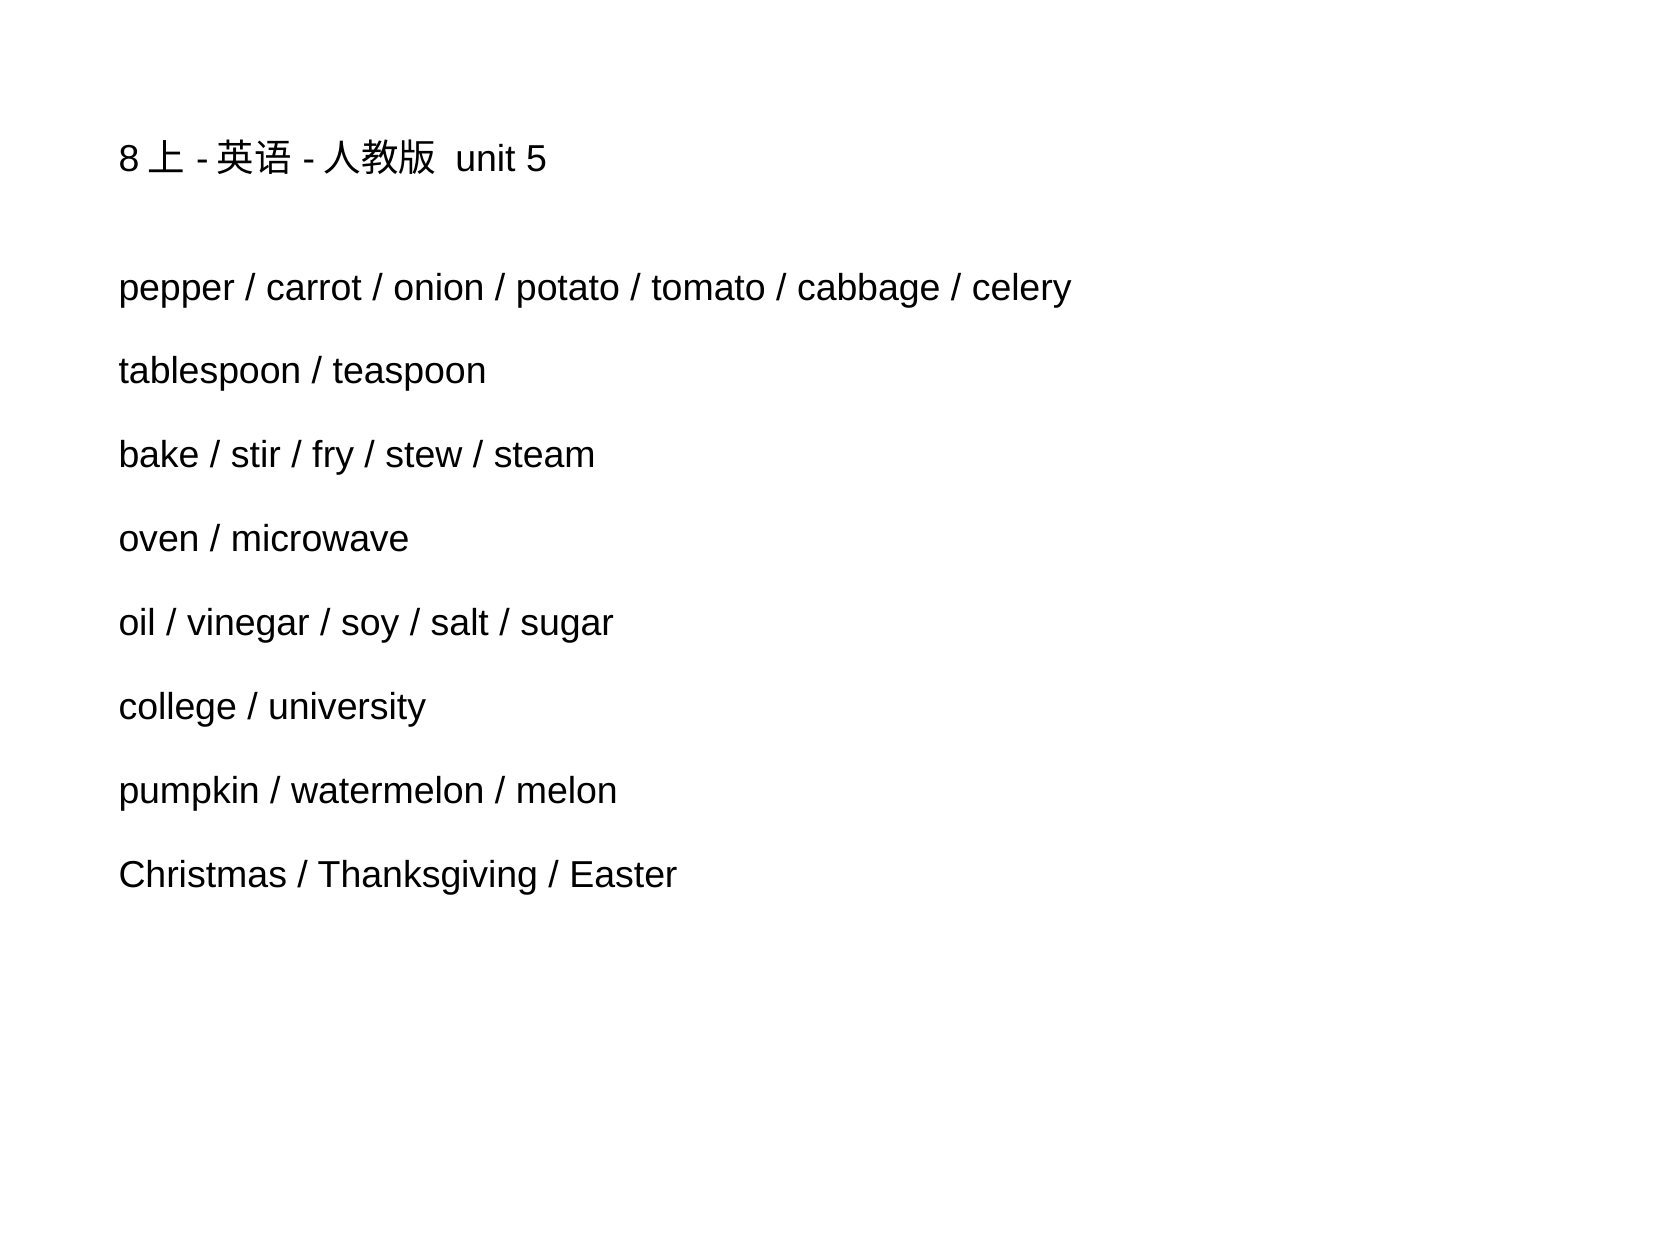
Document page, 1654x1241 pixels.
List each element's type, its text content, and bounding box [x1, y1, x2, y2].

text_box 8上-英语-人教版 unit 5 pepper / carrot / onion / potato / tomato / cabbage / celery tablespoon / teaspoon bake / stir / fry / stew / steam oven / microwave oil / vinegar / soy / salt / sugar college / university pumpkin / watermelon / melon Christmas / Thanksgiving / Easter [103, 120, 1506, 1093]
